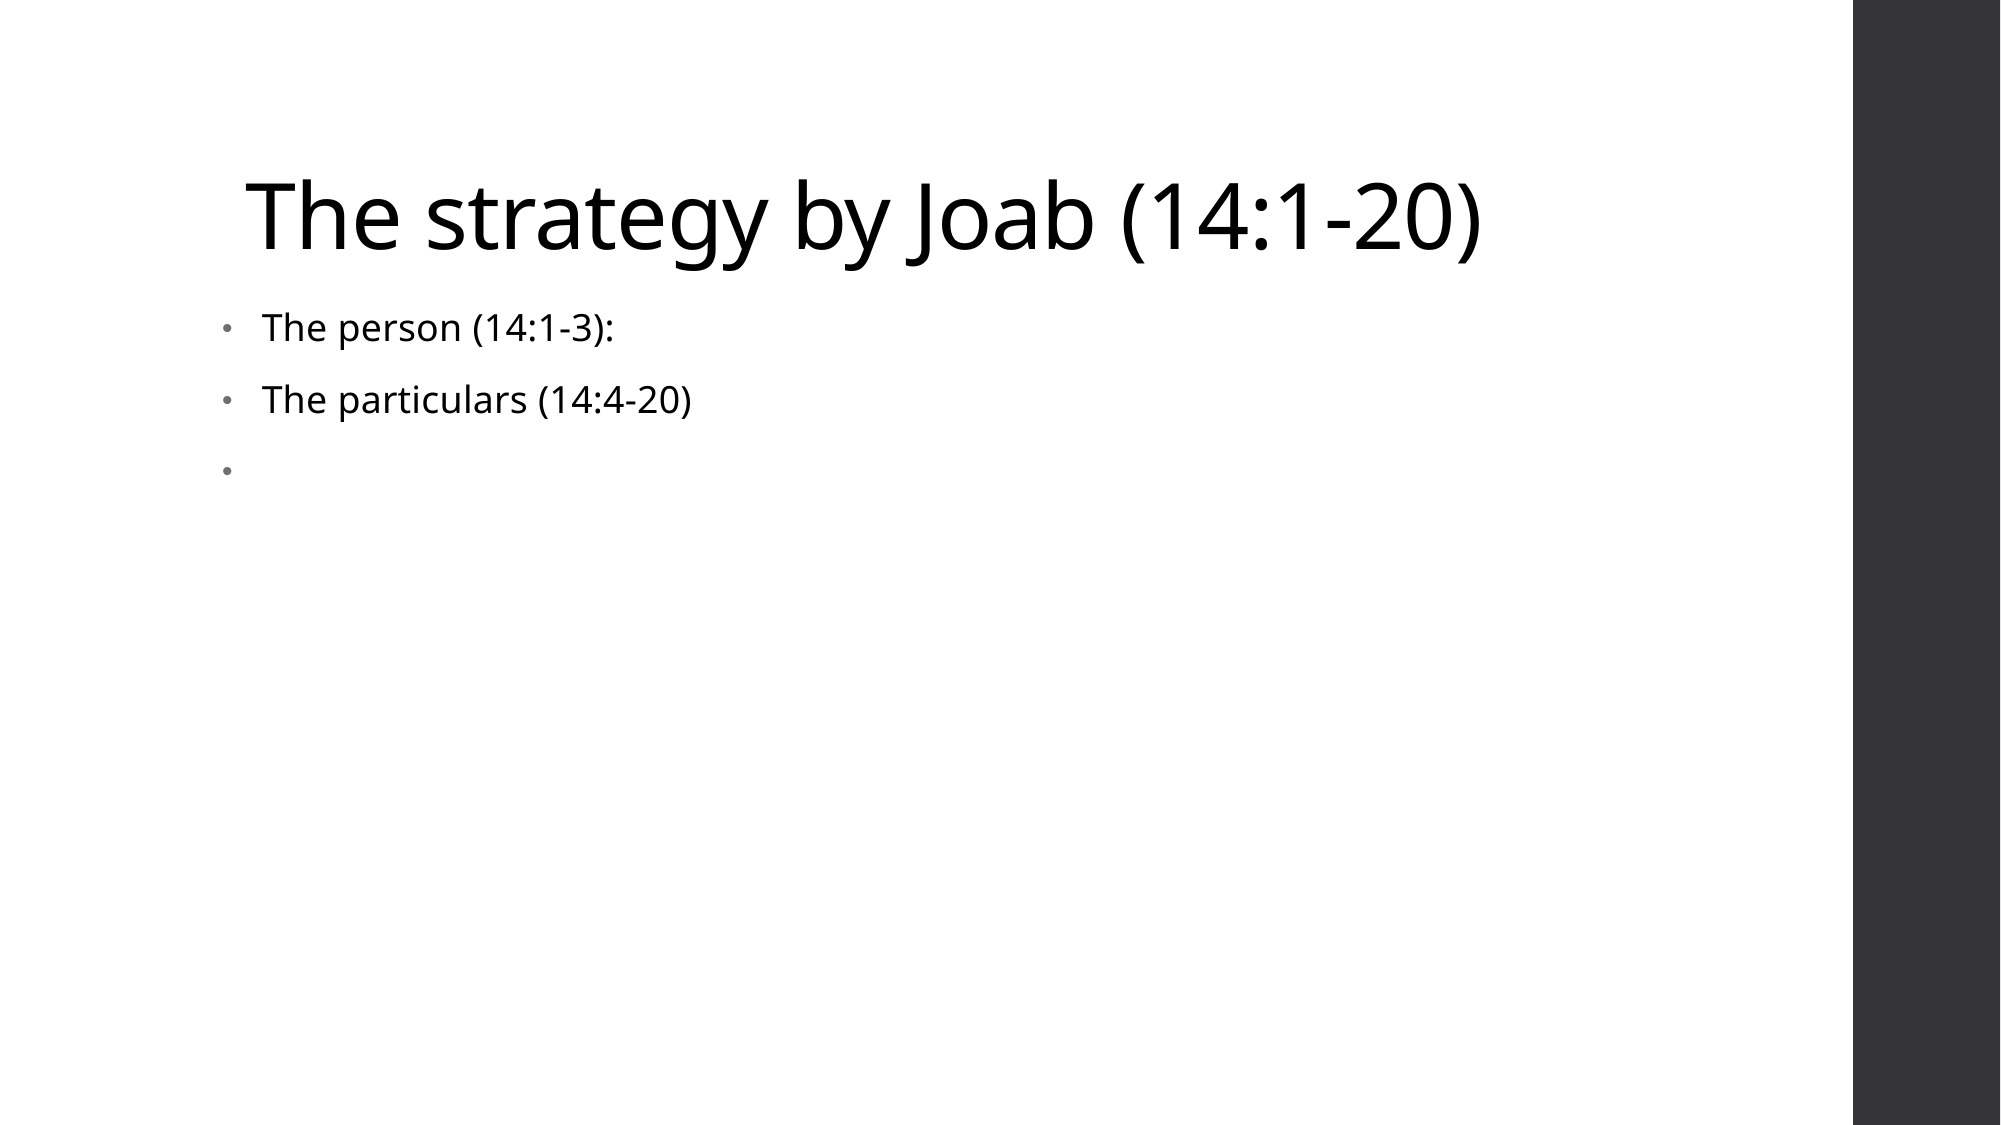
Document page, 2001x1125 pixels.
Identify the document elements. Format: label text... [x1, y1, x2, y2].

list The person (14:1-3): The particulars (14:4-20) [206, 299, 1617, 1014]
title The strategy by Joab (14:1-20) [206, 60, 1797, 278]
